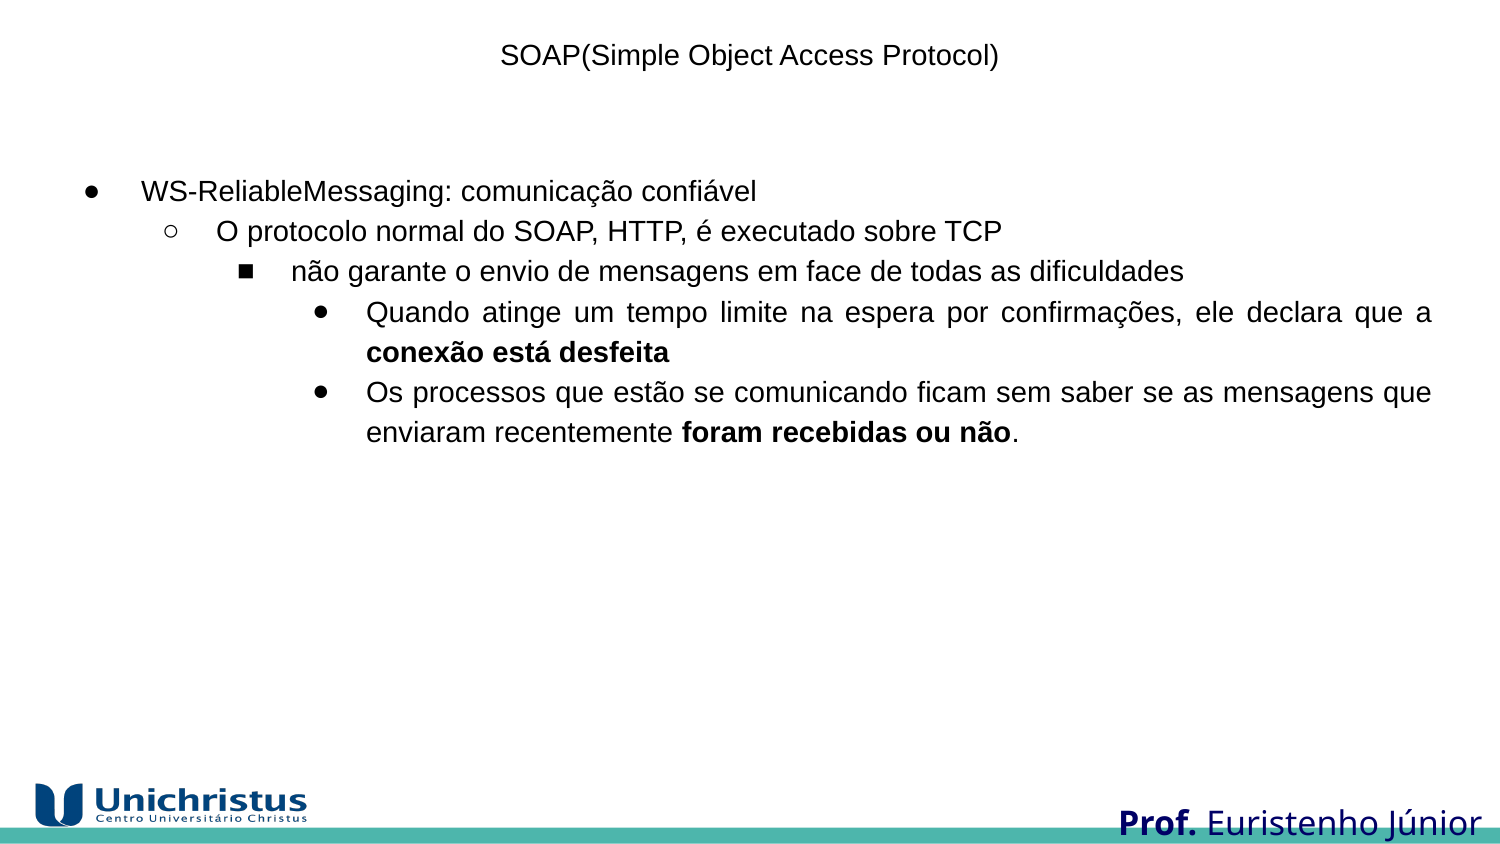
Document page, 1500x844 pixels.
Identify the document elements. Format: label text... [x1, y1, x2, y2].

text_box Prof. Euristenho Júnior [1103, 791, 1500, 844]
title SOAP(Simple Object Access Protocol) [51, 20, 1449, 137]
list WS-ReliableMessaging: comunicação confiável O protocolo normal do SOAP, HTTP, é executado sobre TCP não garante o envio de mensagens em face de todas as dificuldades Quando atinge um tempo limite na espera por confirmações, ele declara que a conexão está desfeita Os processos que estão se comunicando ficam sem saber se as mensagens que enviaram recentemente foram recebidas ou não. [51, 152, 1449, 750]
picture [31, 781, 311, 828]
